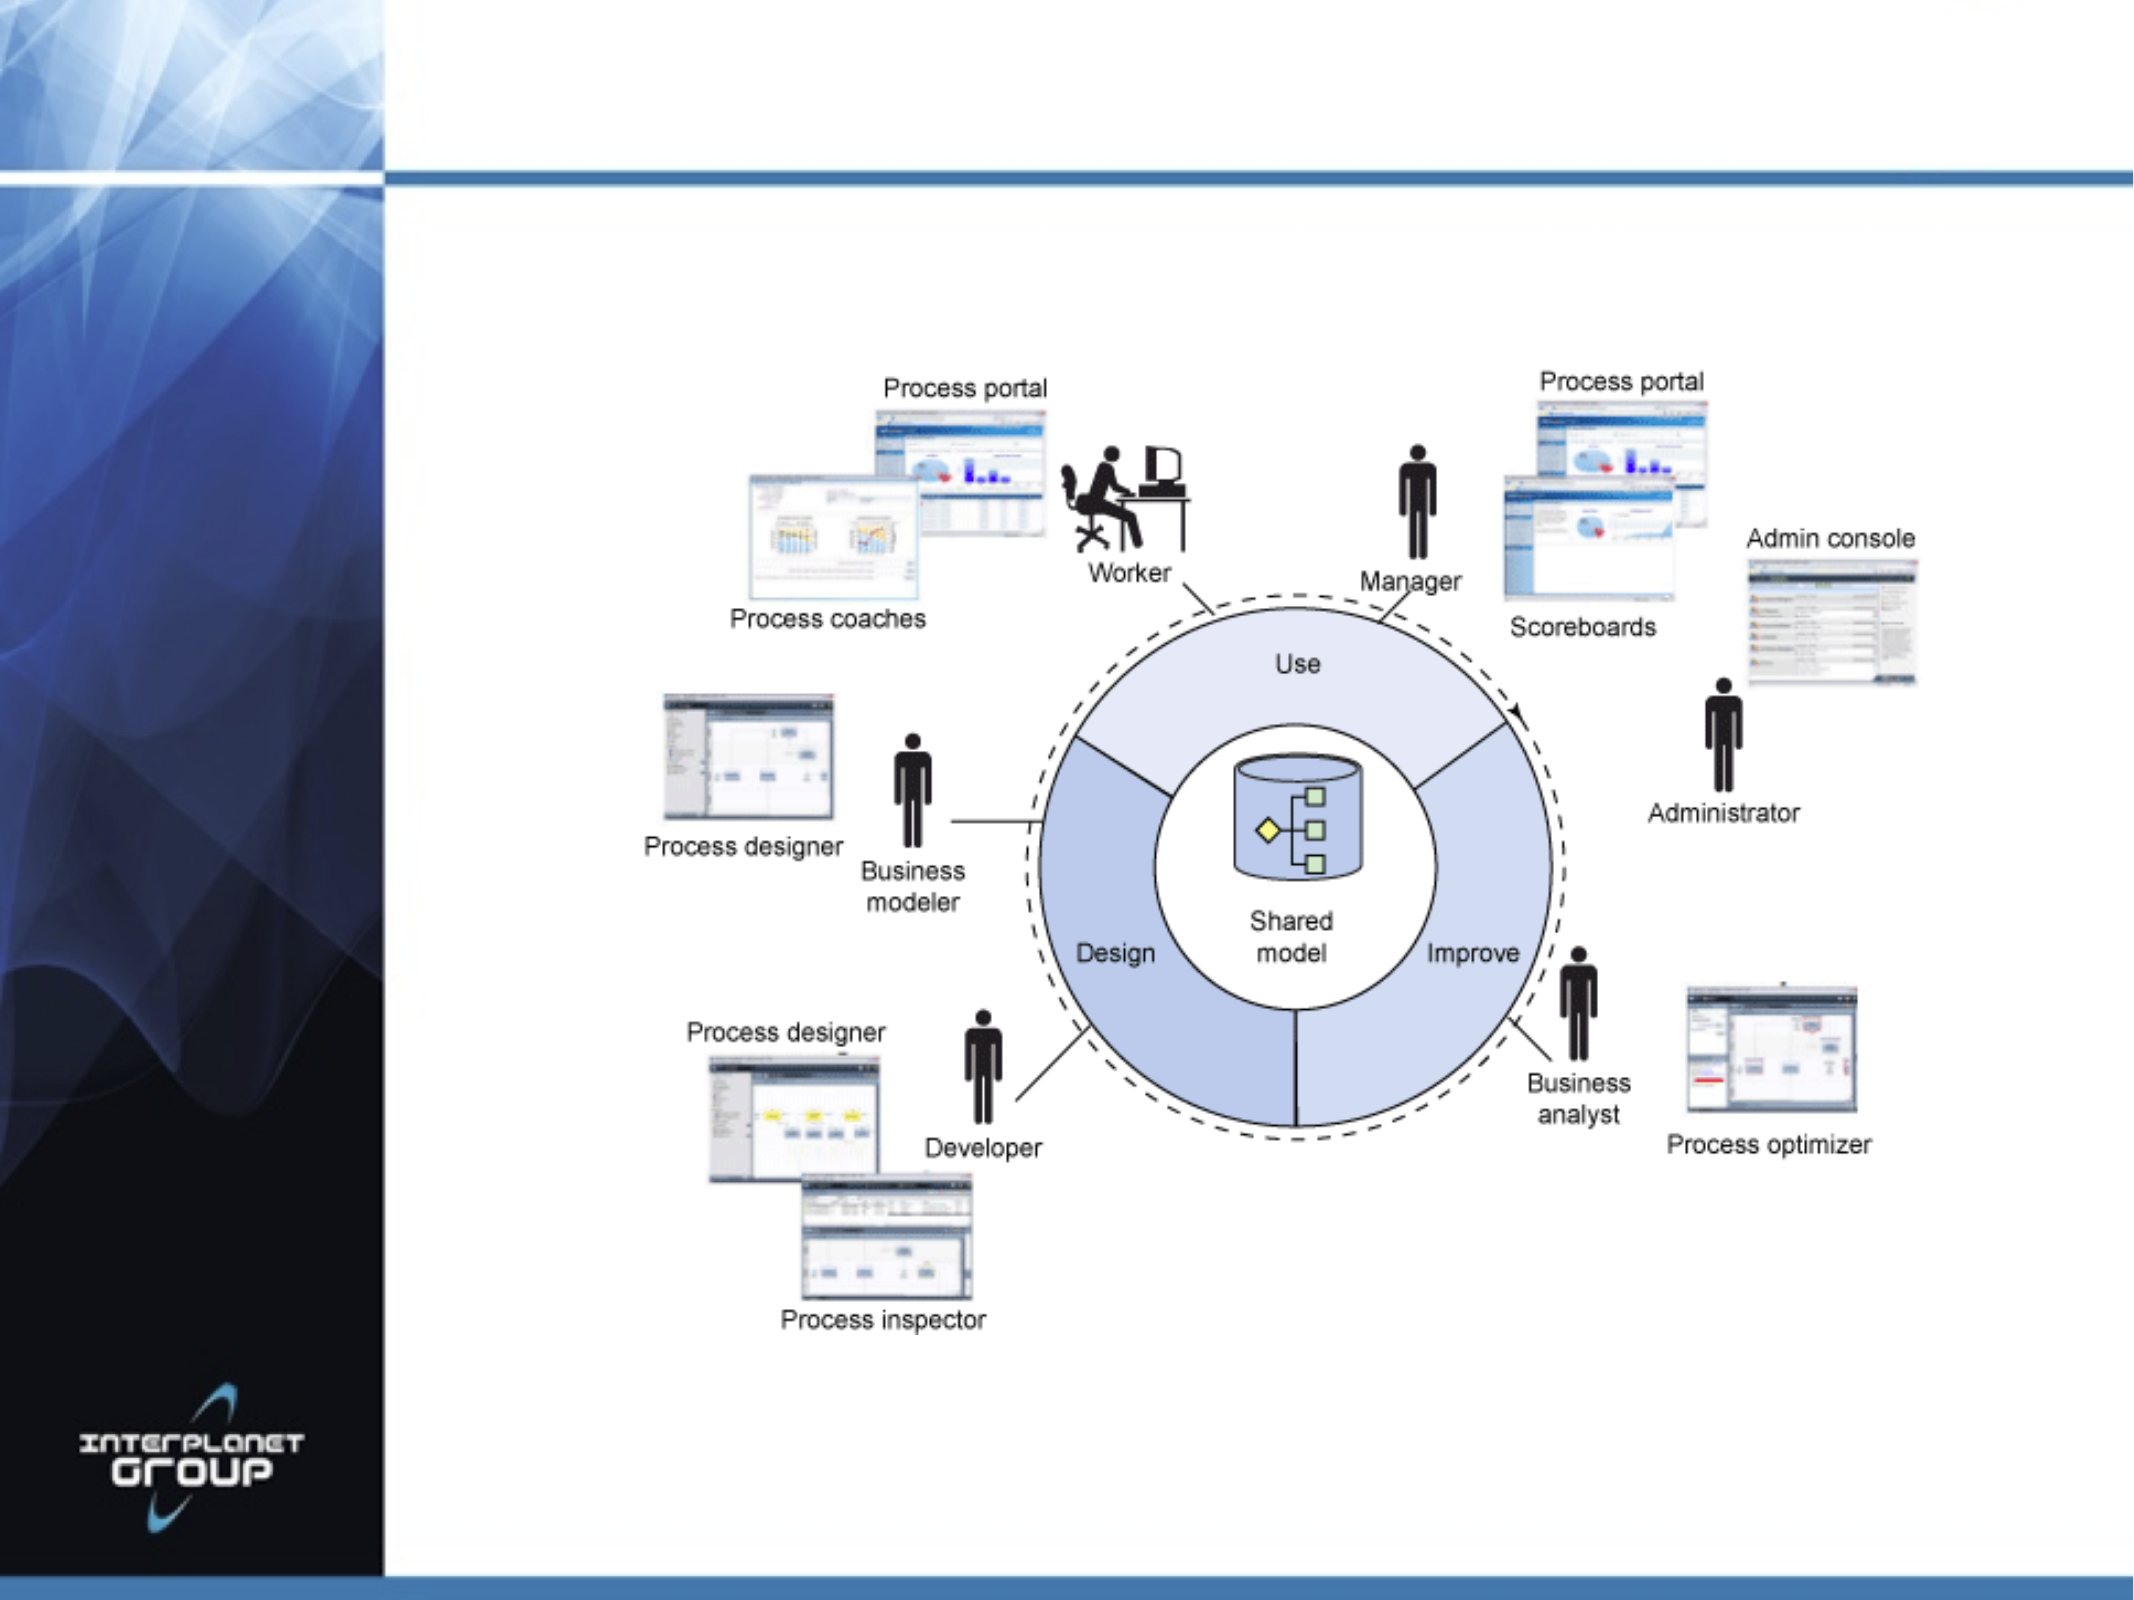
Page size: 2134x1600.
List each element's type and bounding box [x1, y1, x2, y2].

title [391, 22, 2109, 335]
list [391, 335, 2109, 1567]
picture [0, 0, 2134, 1600]
